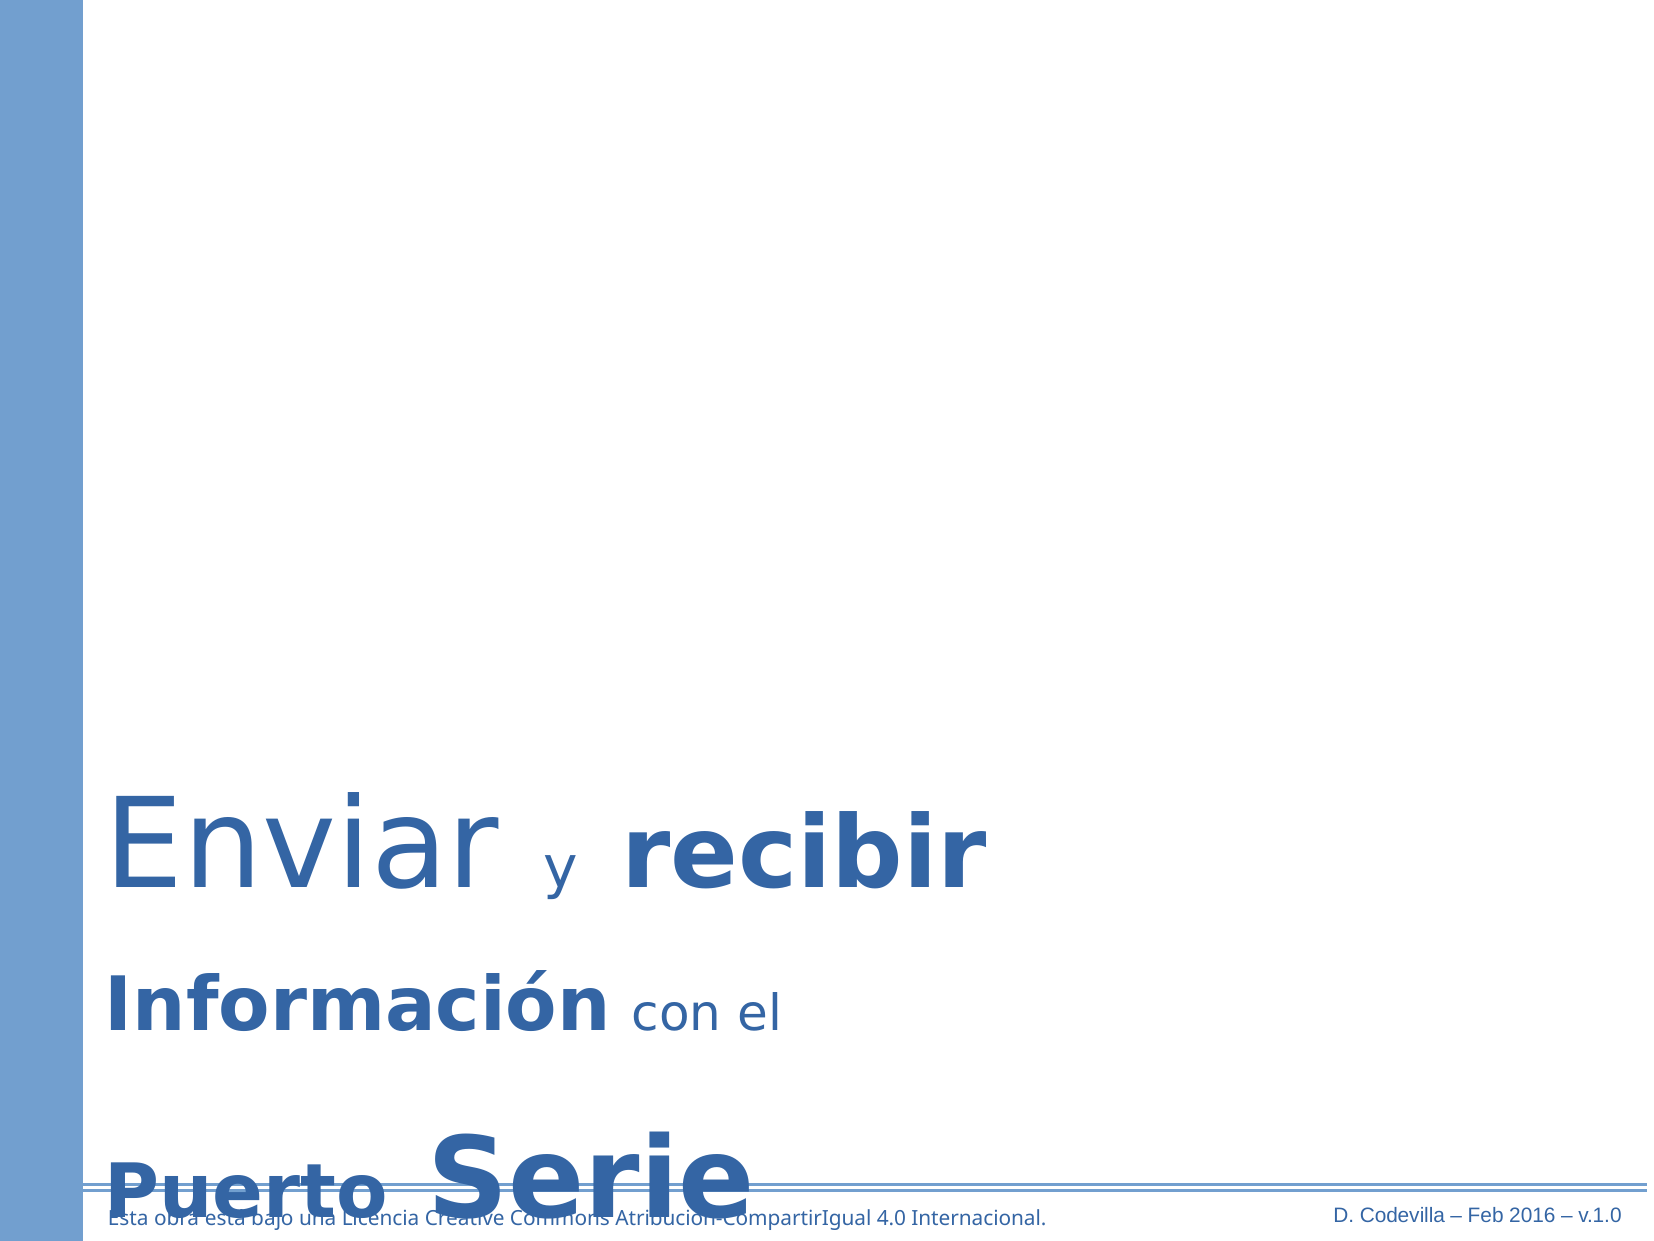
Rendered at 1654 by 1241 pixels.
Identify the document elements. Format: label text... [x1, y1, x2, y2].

text_box Enviar y recibir Información con el Puerto Serie [90, 691, 1046, 1181]
